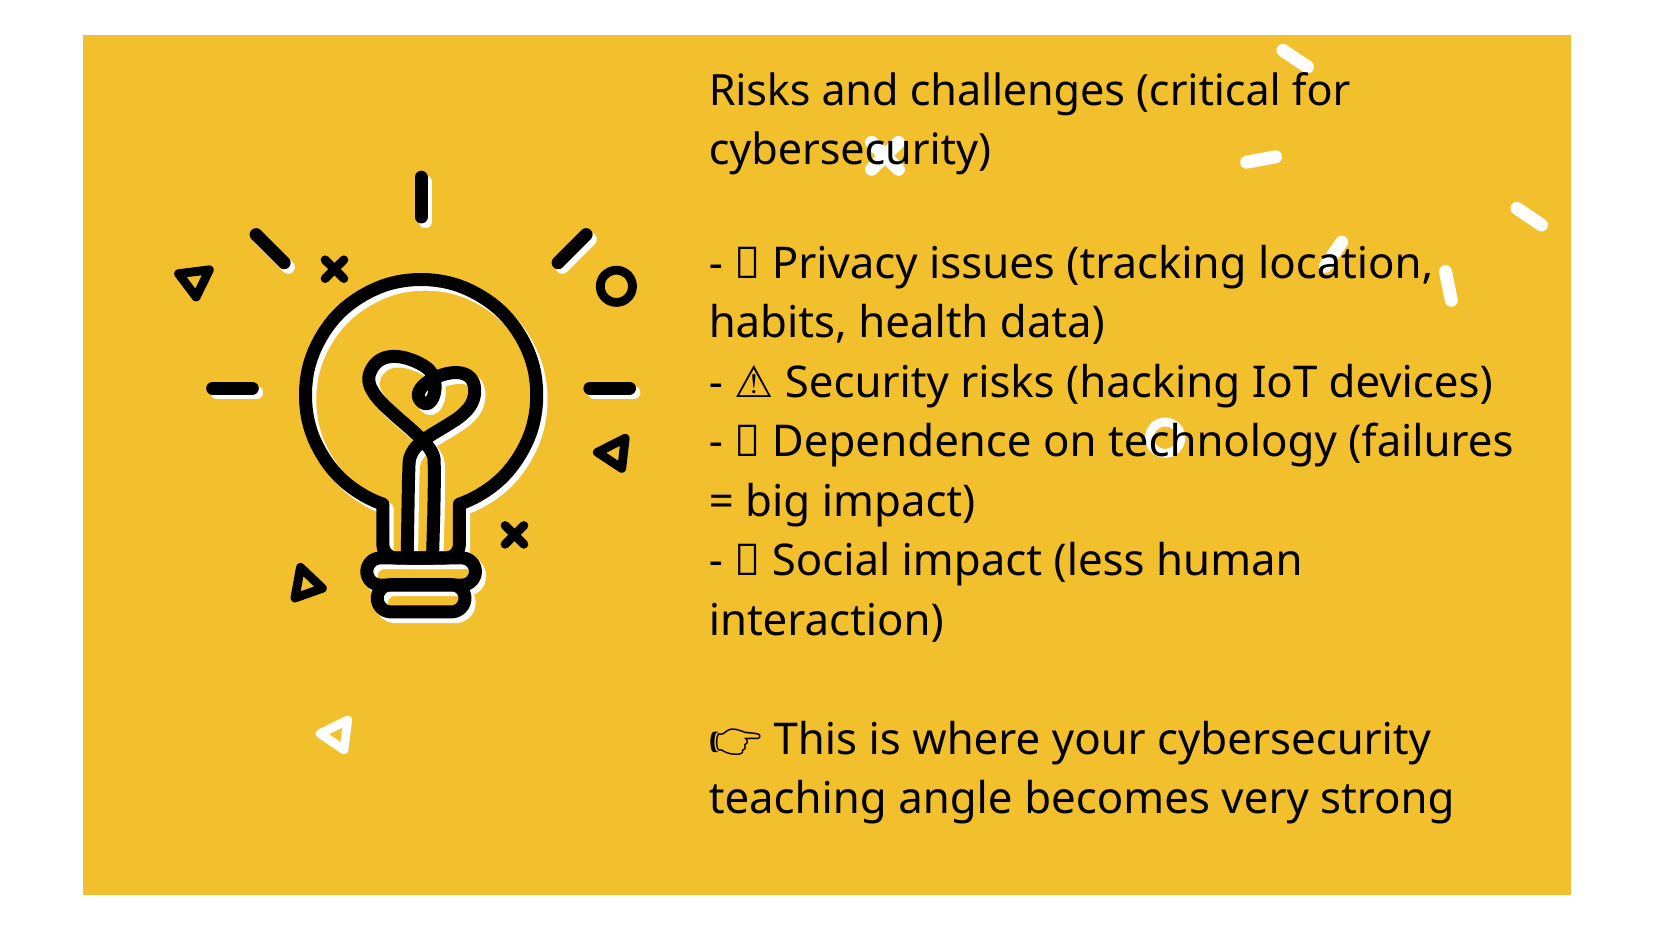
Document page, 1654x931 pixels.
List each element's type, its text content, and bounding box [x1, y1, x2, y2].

title Risks and challenges (critical for cybersecurity) [708, 59, 1536, 178]
subtitle - 🔐 Privacy issues (tracking location, habits, health data) - ⚠️ Security risks (hacking IoT devices) - 🔌 Dependence on technology (failures = big impact) - 🧠 Social impact (less human interaction) 👉 This is where your cybersecurity teaching angle becomes very strong [708, 231, 1536, 827]
